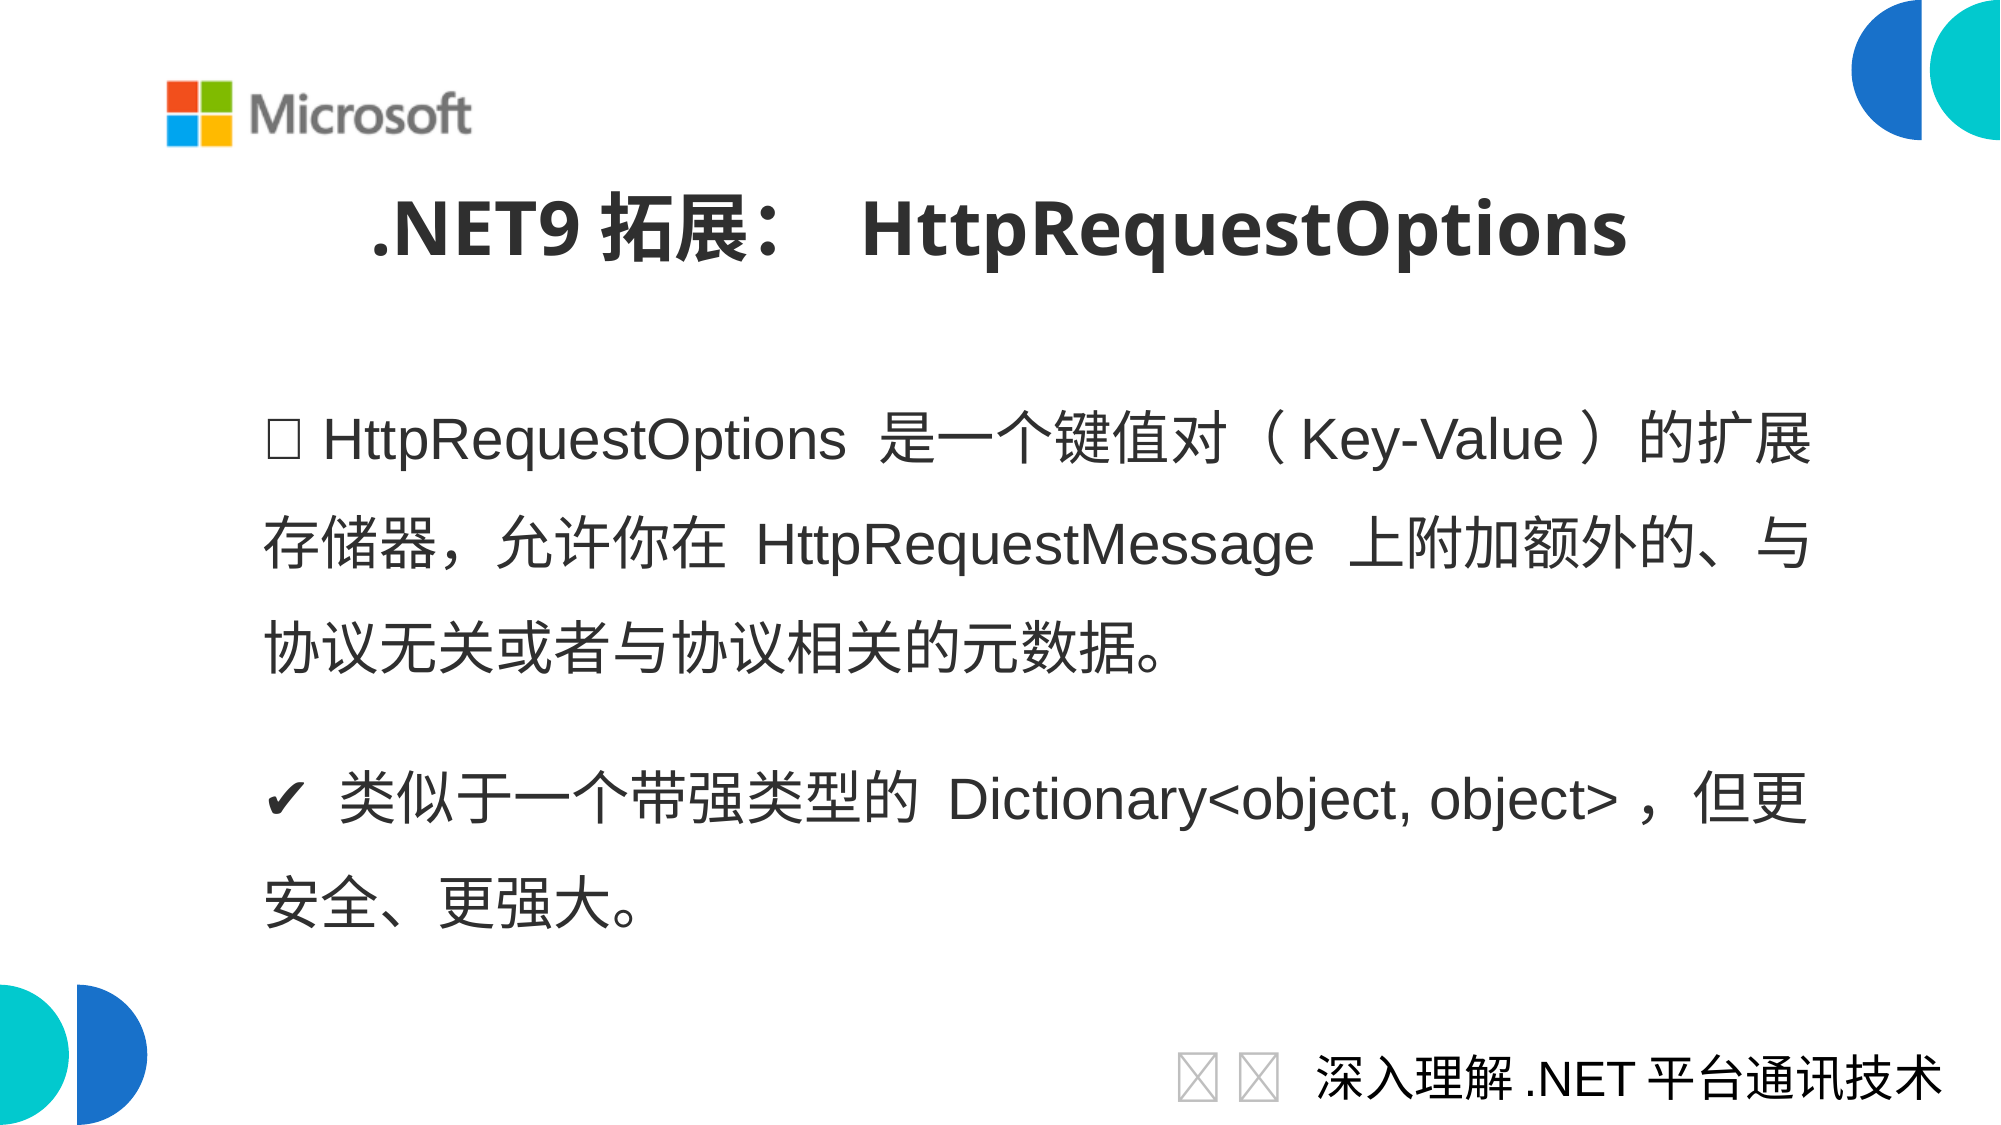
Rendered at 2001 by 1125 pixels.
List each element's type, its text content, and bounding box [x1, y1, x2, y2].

subtitle 🚀 🚀 深入理解.NET平台通讯技术 [1173, 1046, 1952, 1107]
title .NET9拓展： HttpRequestOptions [138, 145, 1862, 332]
picture [85, 41, 552, 189]
text_box 🚀 HttpRequestOptions 是一个键值对（Key-Value）的扩展存储器，允许你在 HttpRequestMessage 上附加额外的、与协议无关或者与协议相关的元数据。 ✔️ 类似于一个带强类型的 Dictionary<object, object>，但更安全、更强大。 [247, 358, 1835, 608]
